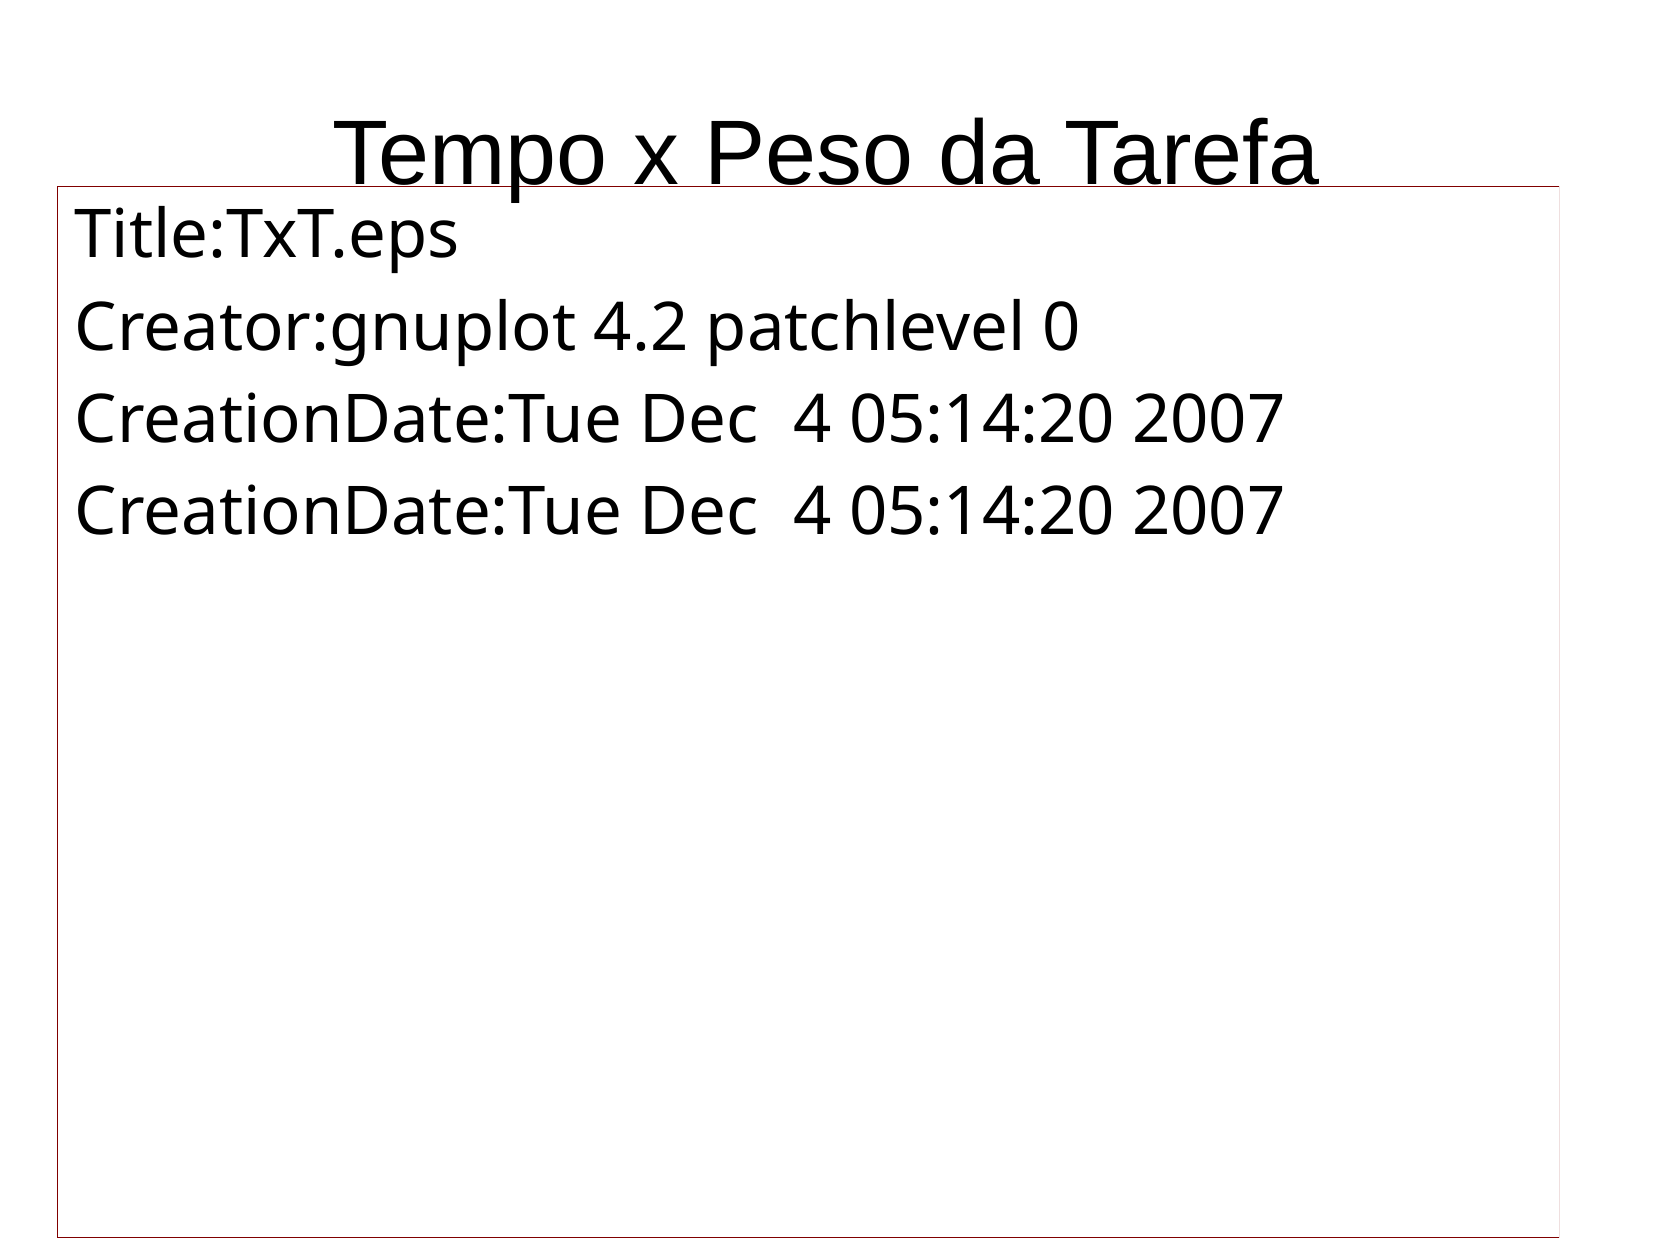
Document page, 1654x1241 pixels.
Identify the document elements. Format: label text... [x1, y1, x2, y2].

picture [53, 181, 1560, 1238]
title Tempo x Peso da Tarefa [82, 49, 1571, 257]
